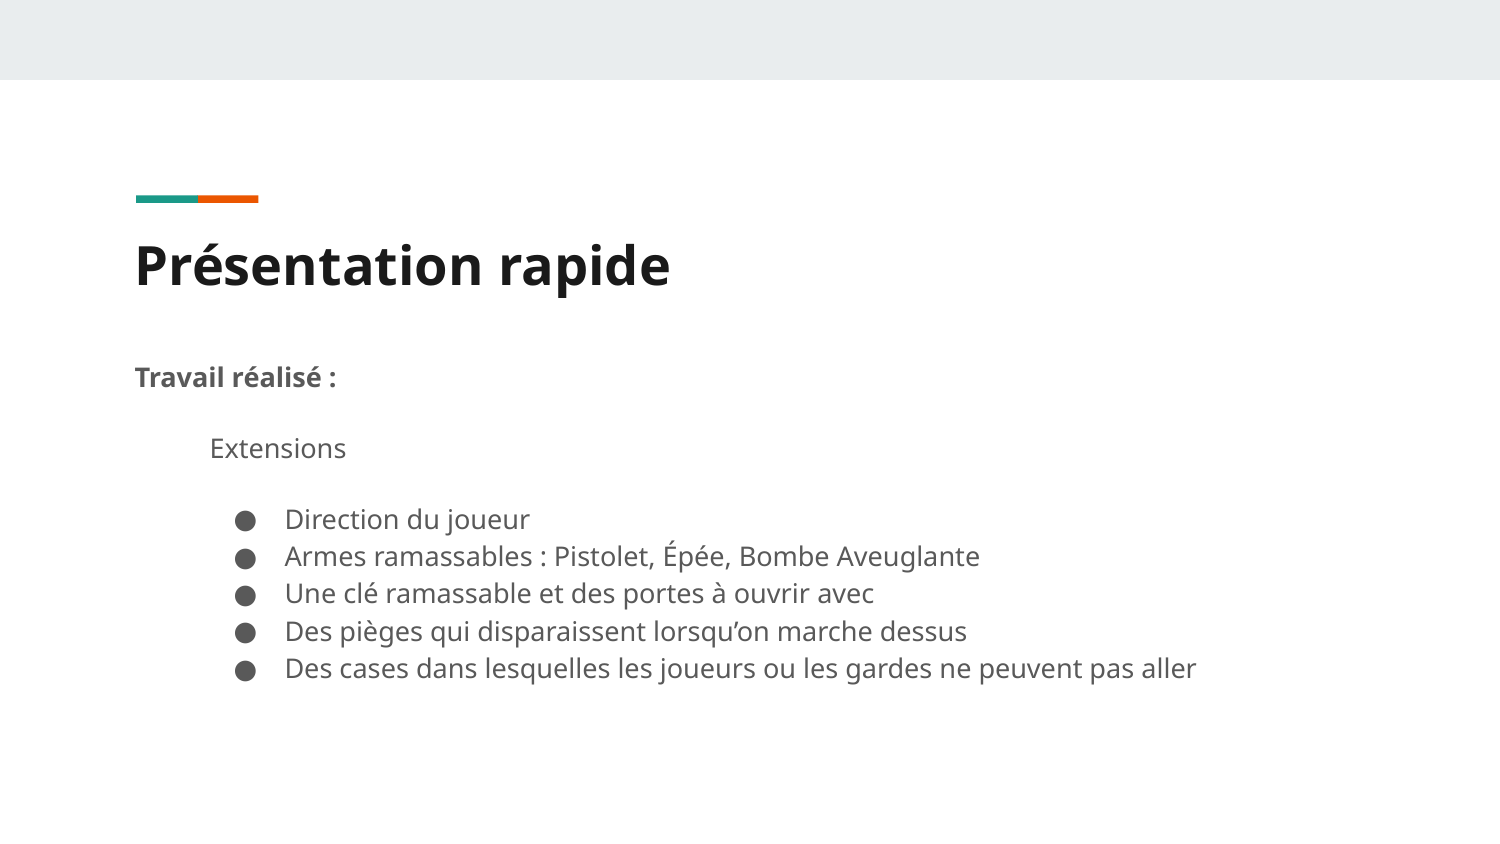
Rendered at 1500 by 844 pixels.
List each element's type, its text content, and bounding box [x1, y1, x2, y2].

list Travail réalisé : Extensions Direction du joueur Armes ramassables : Pistolet, Épée, Bombe Aveuglante Une clé ramassable et des portes à ouvrir avec Des pièges qui disparaissent lorsqu’on marche dessus Des cases dans lesquelles les joueurs ou les gardes ne peuvent pas aller [119, 341, 1381, 712]
title Présentation rapide [119, 216, 1381, 305]
